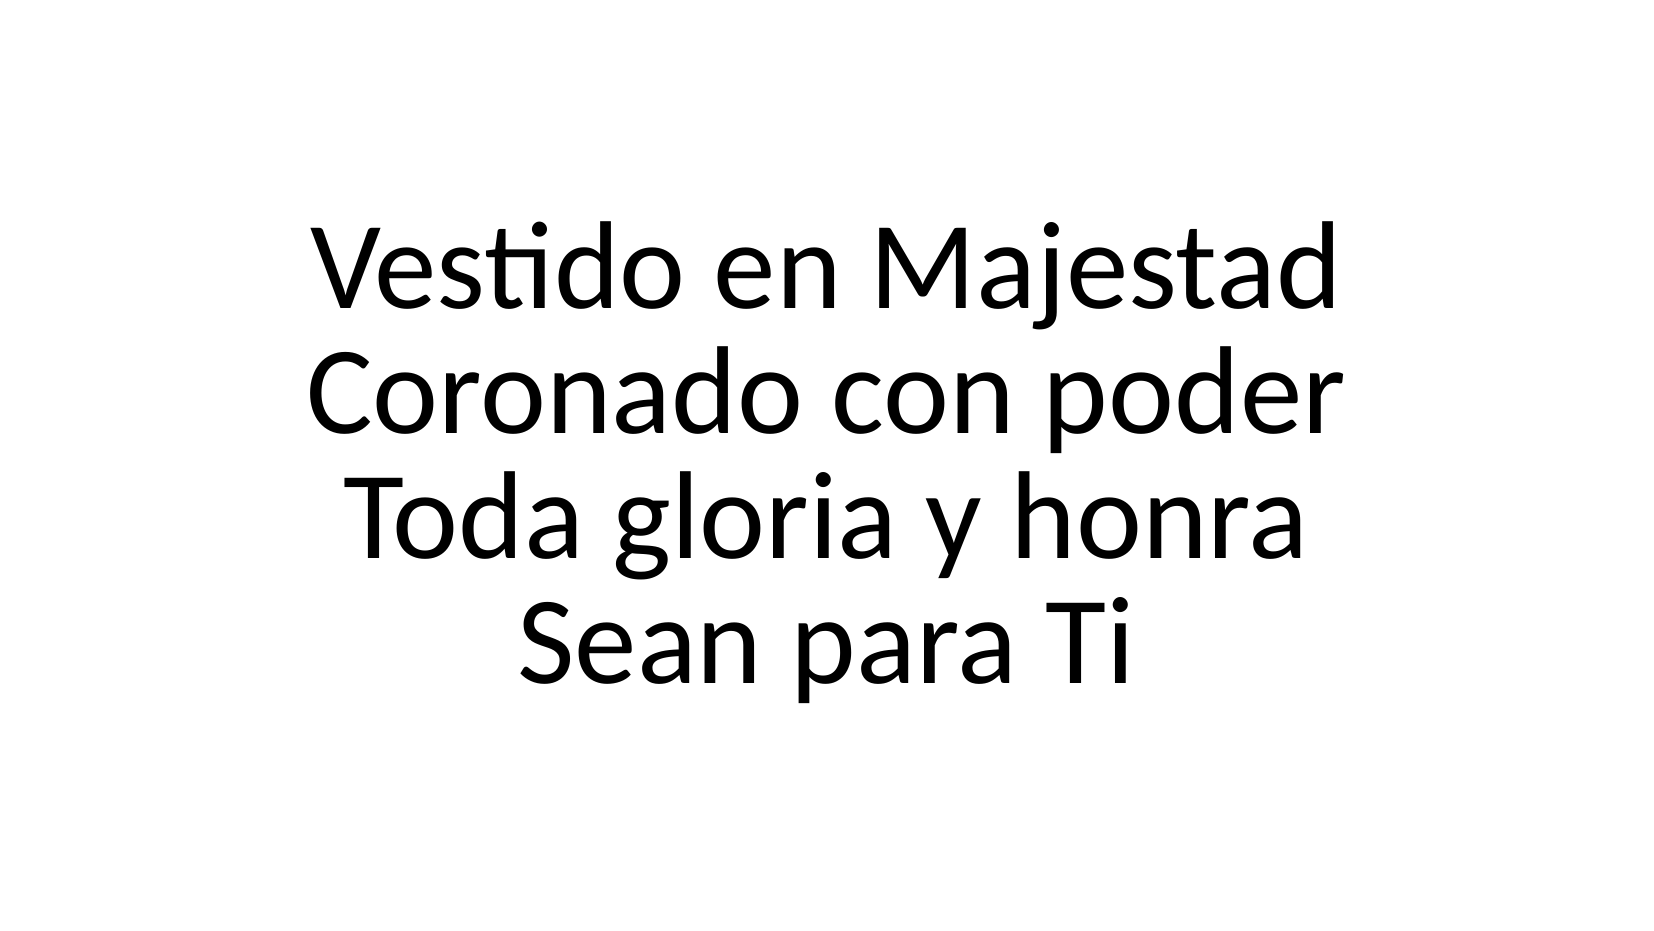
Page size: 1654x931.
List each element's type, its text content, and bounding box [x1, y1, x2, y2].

title Vestido en Majestad Coronado con poder Toda gloria y honra Sean para Ti [0, 0, 1654, 931]
